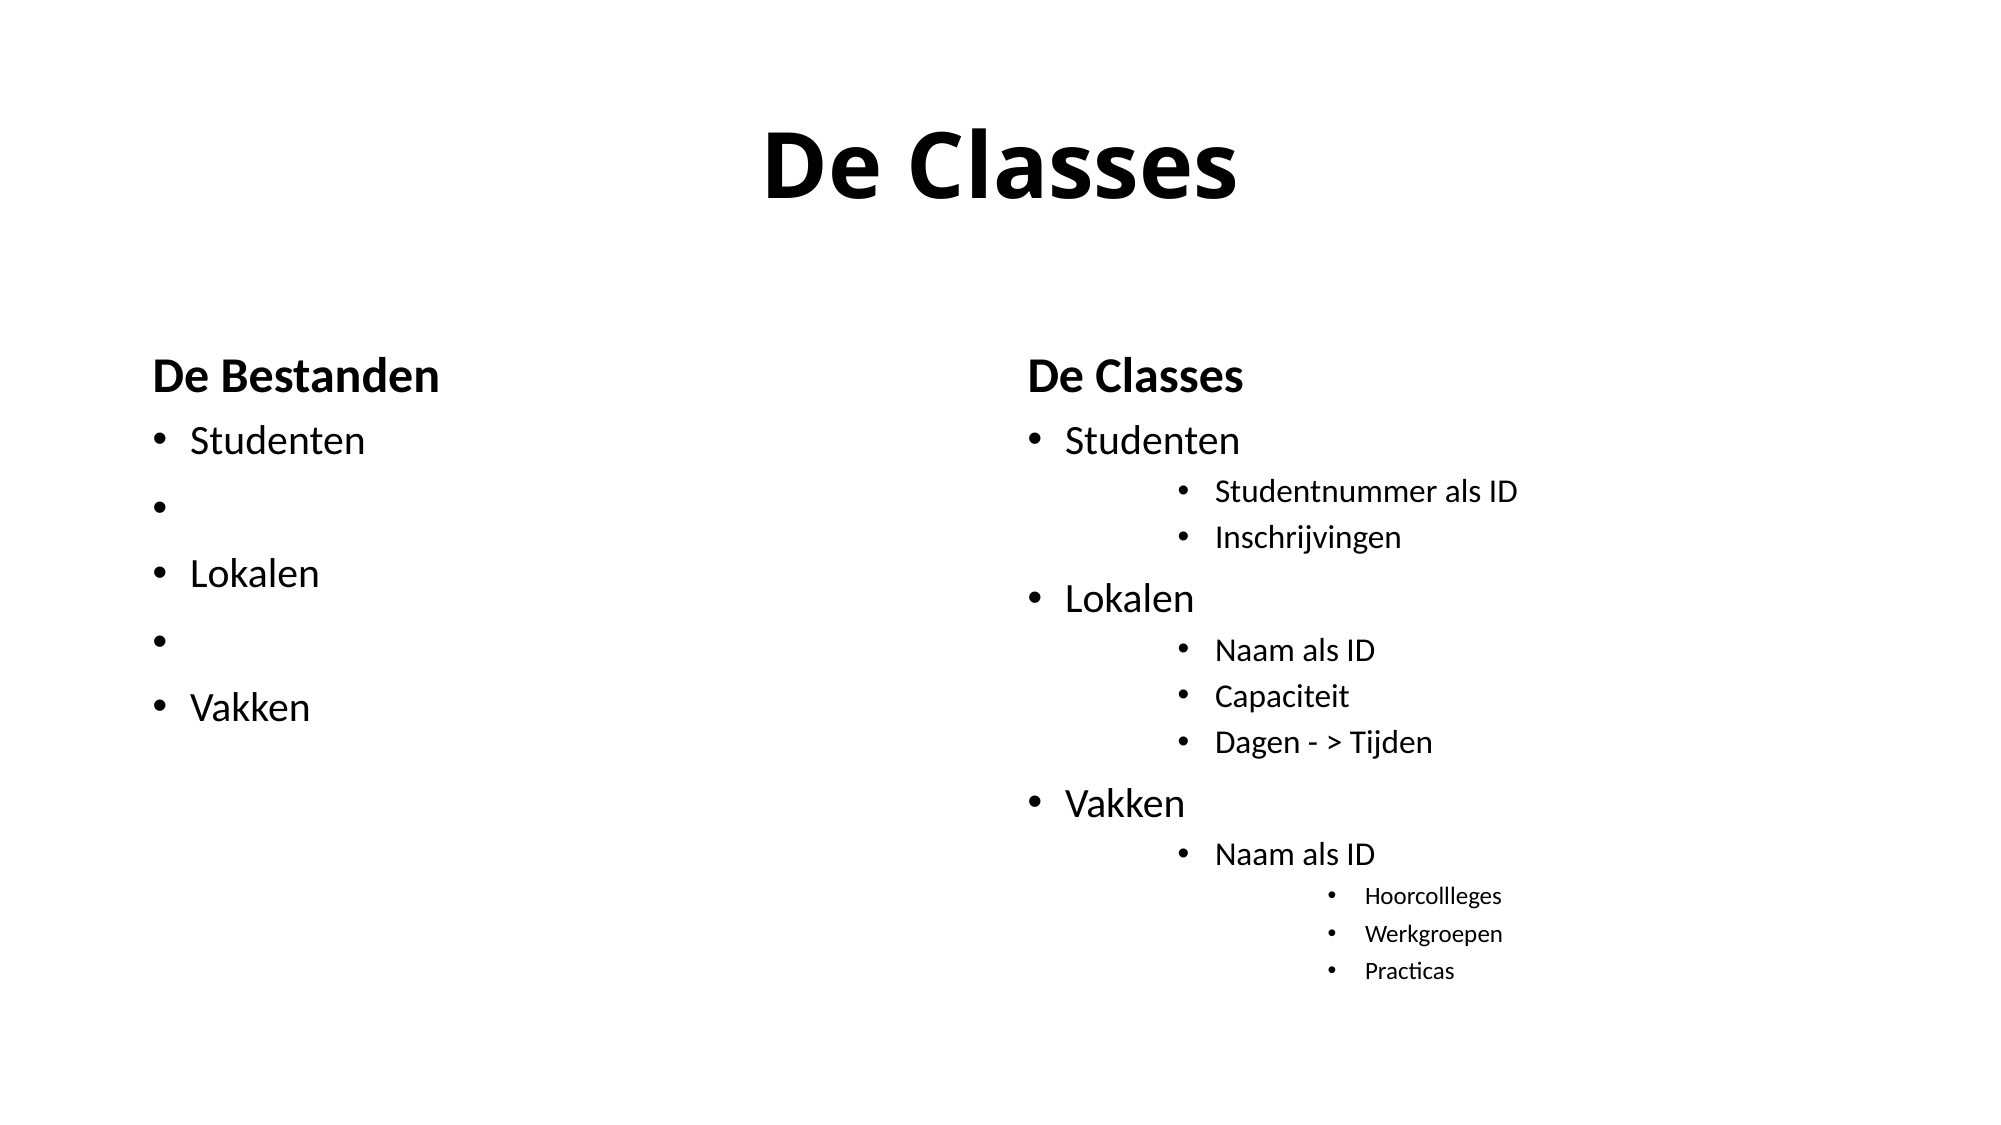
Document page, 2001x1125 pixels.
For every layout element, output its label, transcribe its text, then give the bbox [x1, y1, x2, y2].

list De Classes [1012, 275, 1863, 410]
list Studenten Studentnummer als ID Inschrijvingen Lokalen Naam als ID Capaciteit Dagen - > Tijden Vakken Naam als ID Hoorcollleges Werkgroepen Practicas [1012, 410, 1863, 1016]
title De Classes [137, 59, 1863, 278]
list Studenten Lokalen Vakken [137, 410, 984, 1016]
list De Bestanden [137, 275, 984, 410]
